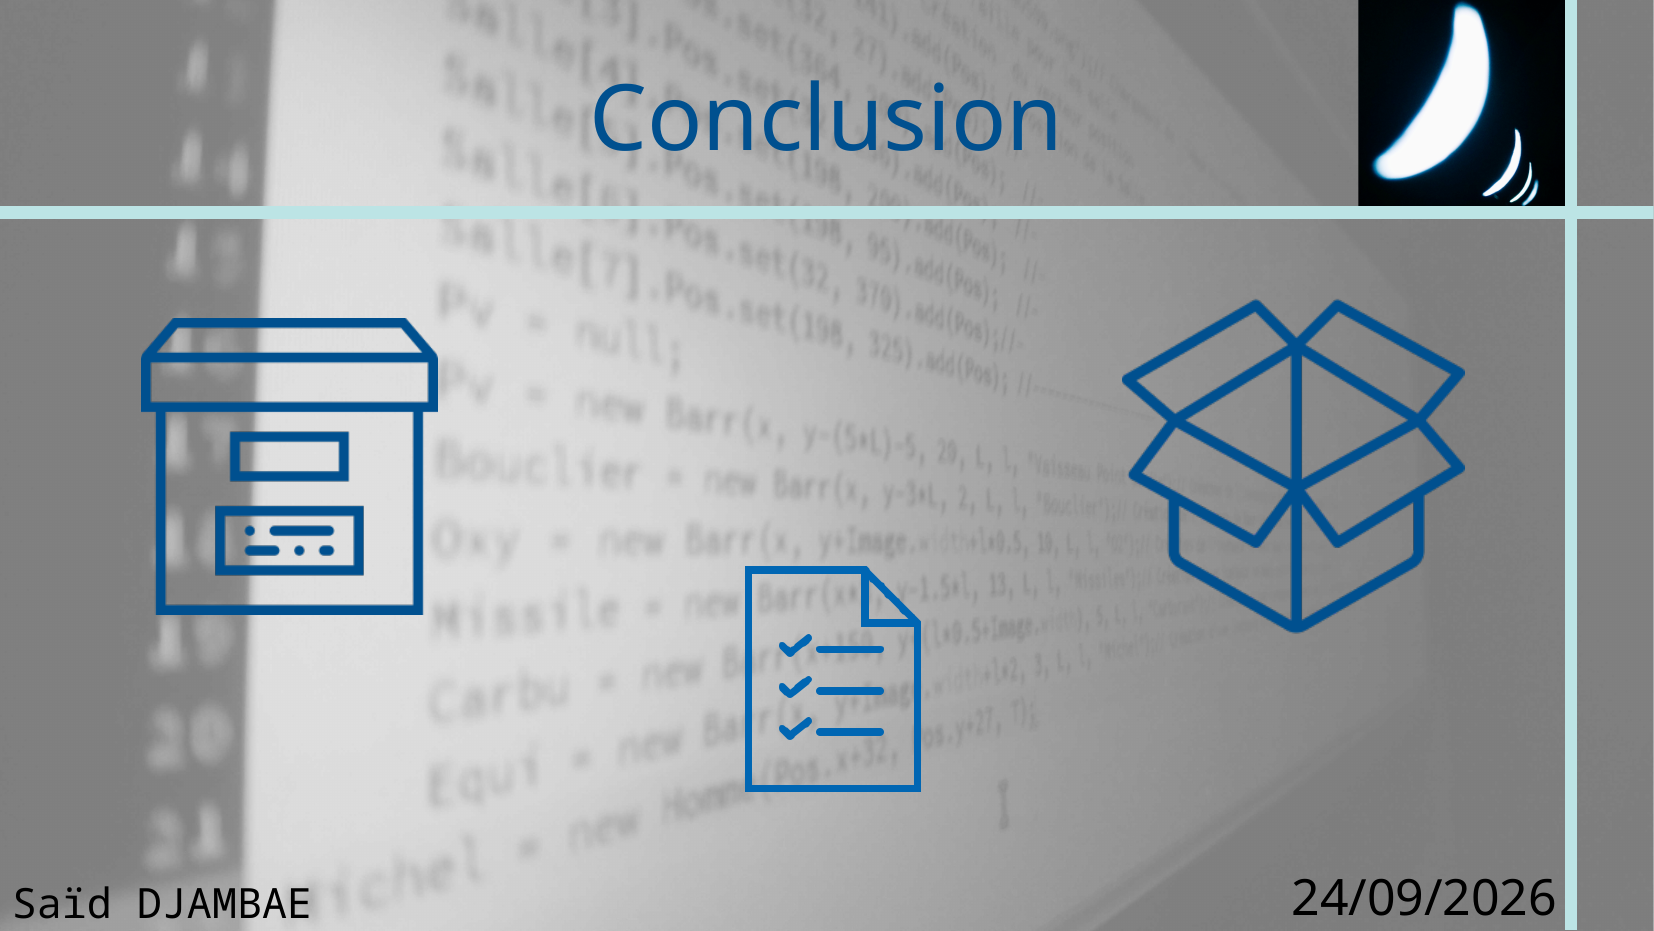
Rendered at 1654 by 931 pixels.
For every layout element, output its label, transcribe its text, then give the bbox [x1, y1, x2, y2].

picture [0, 0, 1565, 206]
title Conclusion [82, 37, 1571, 193]
picture [0, 219, 1654, 931]
picture [1577, 0, 1654, 206]
